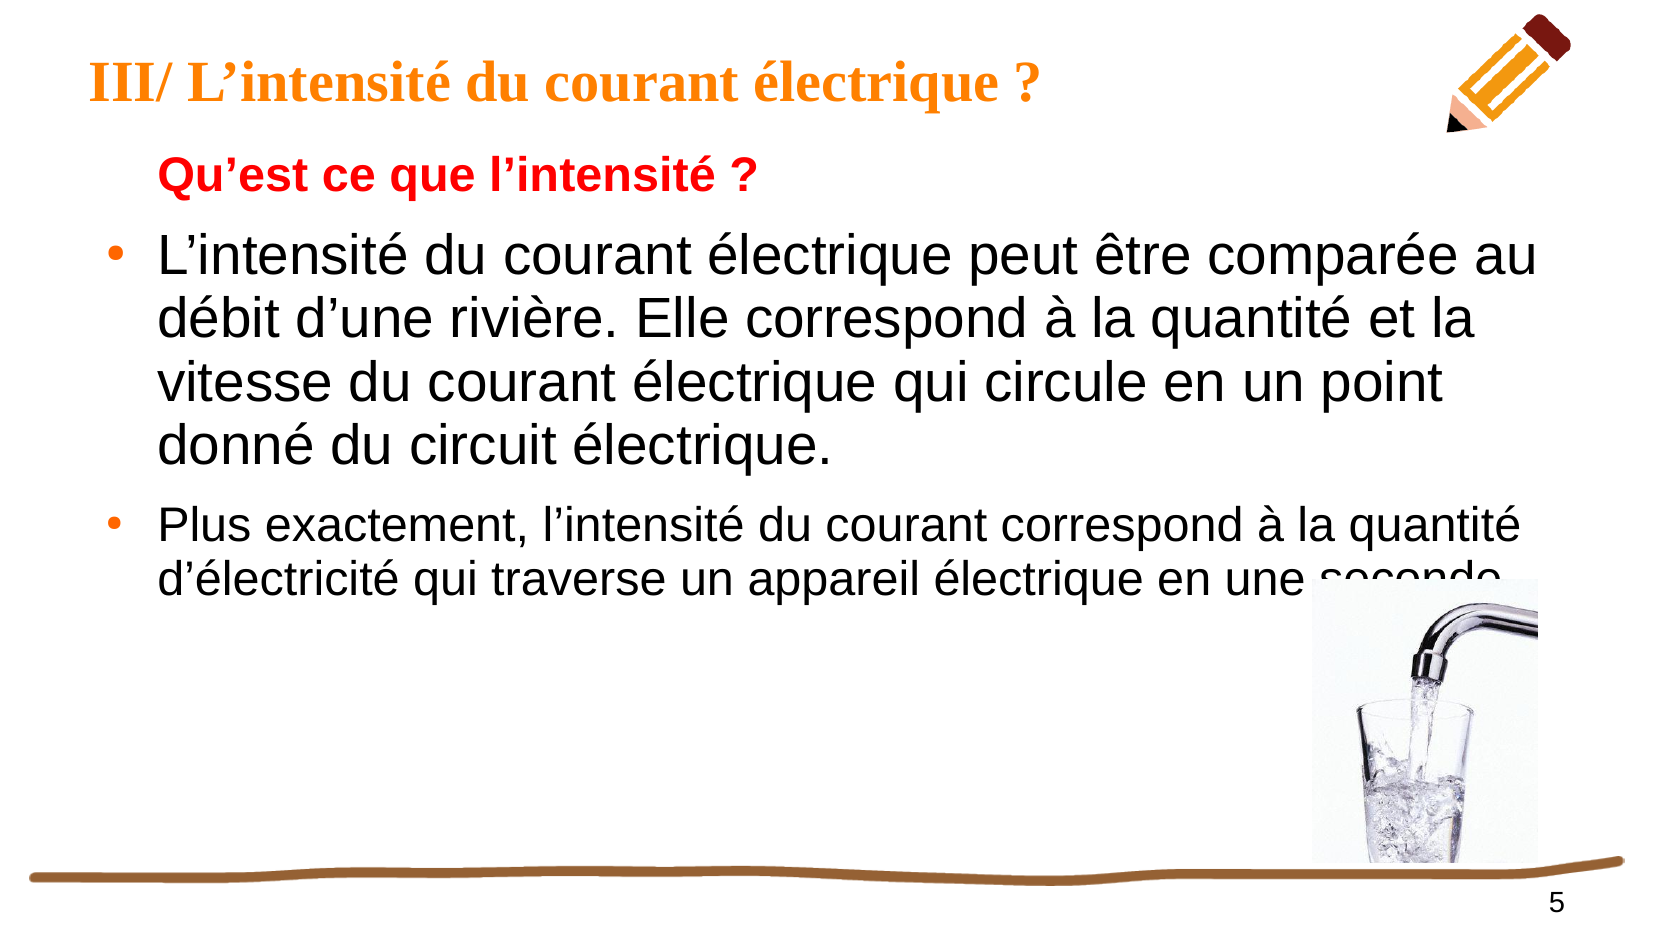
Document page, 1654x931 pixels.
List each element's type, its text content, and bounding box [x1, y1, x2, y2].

picture [1446, 14, 1571, 133]
title III/ L’intensité du courant électrique ? [88, 29, 1447, 133]
picture [29, 579, 1625, 886]
list Qu’est ce que l’intensité ? L’intensité du courant électrique peut être comparée au débit d’une rivière. Elle correspond à la quantité et la vitesse du courant électrique qui circule en un point donné du circuit électrique. Plus exactement, l’intensité du courant correspond à la quantité d’électricité qui traverse un appareil électrique en une seconde. [88, 147, 1565, 654]
